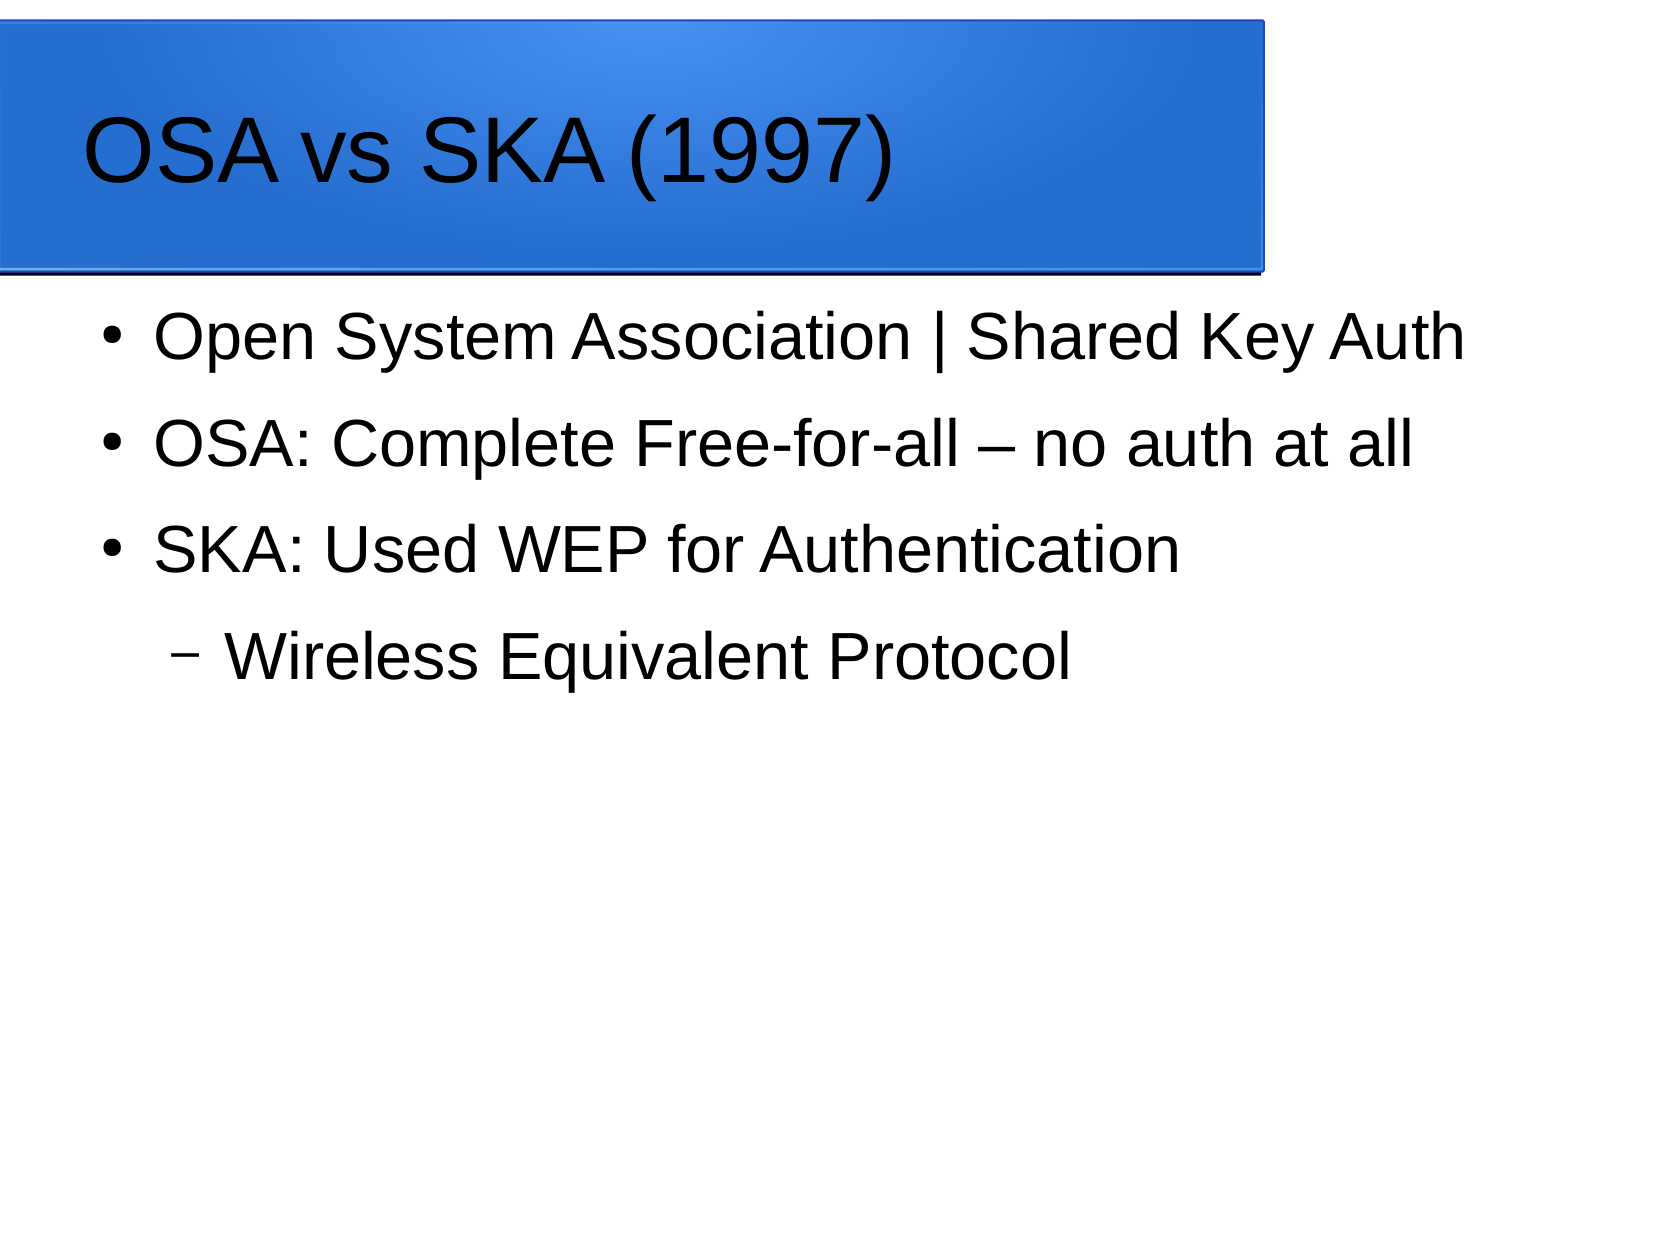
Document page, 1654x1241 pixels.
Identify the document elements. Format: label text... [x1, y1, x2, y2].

list Open System Association | Shared Key Auth OSA: Complete Free-for-all – no auth at all SKA: Used WEP for Authentication Wireless Equivalent Protocol [82, 299, 1571, 1019]
title OSA vs SKA (1997) [82, 47, 1235, 252]
